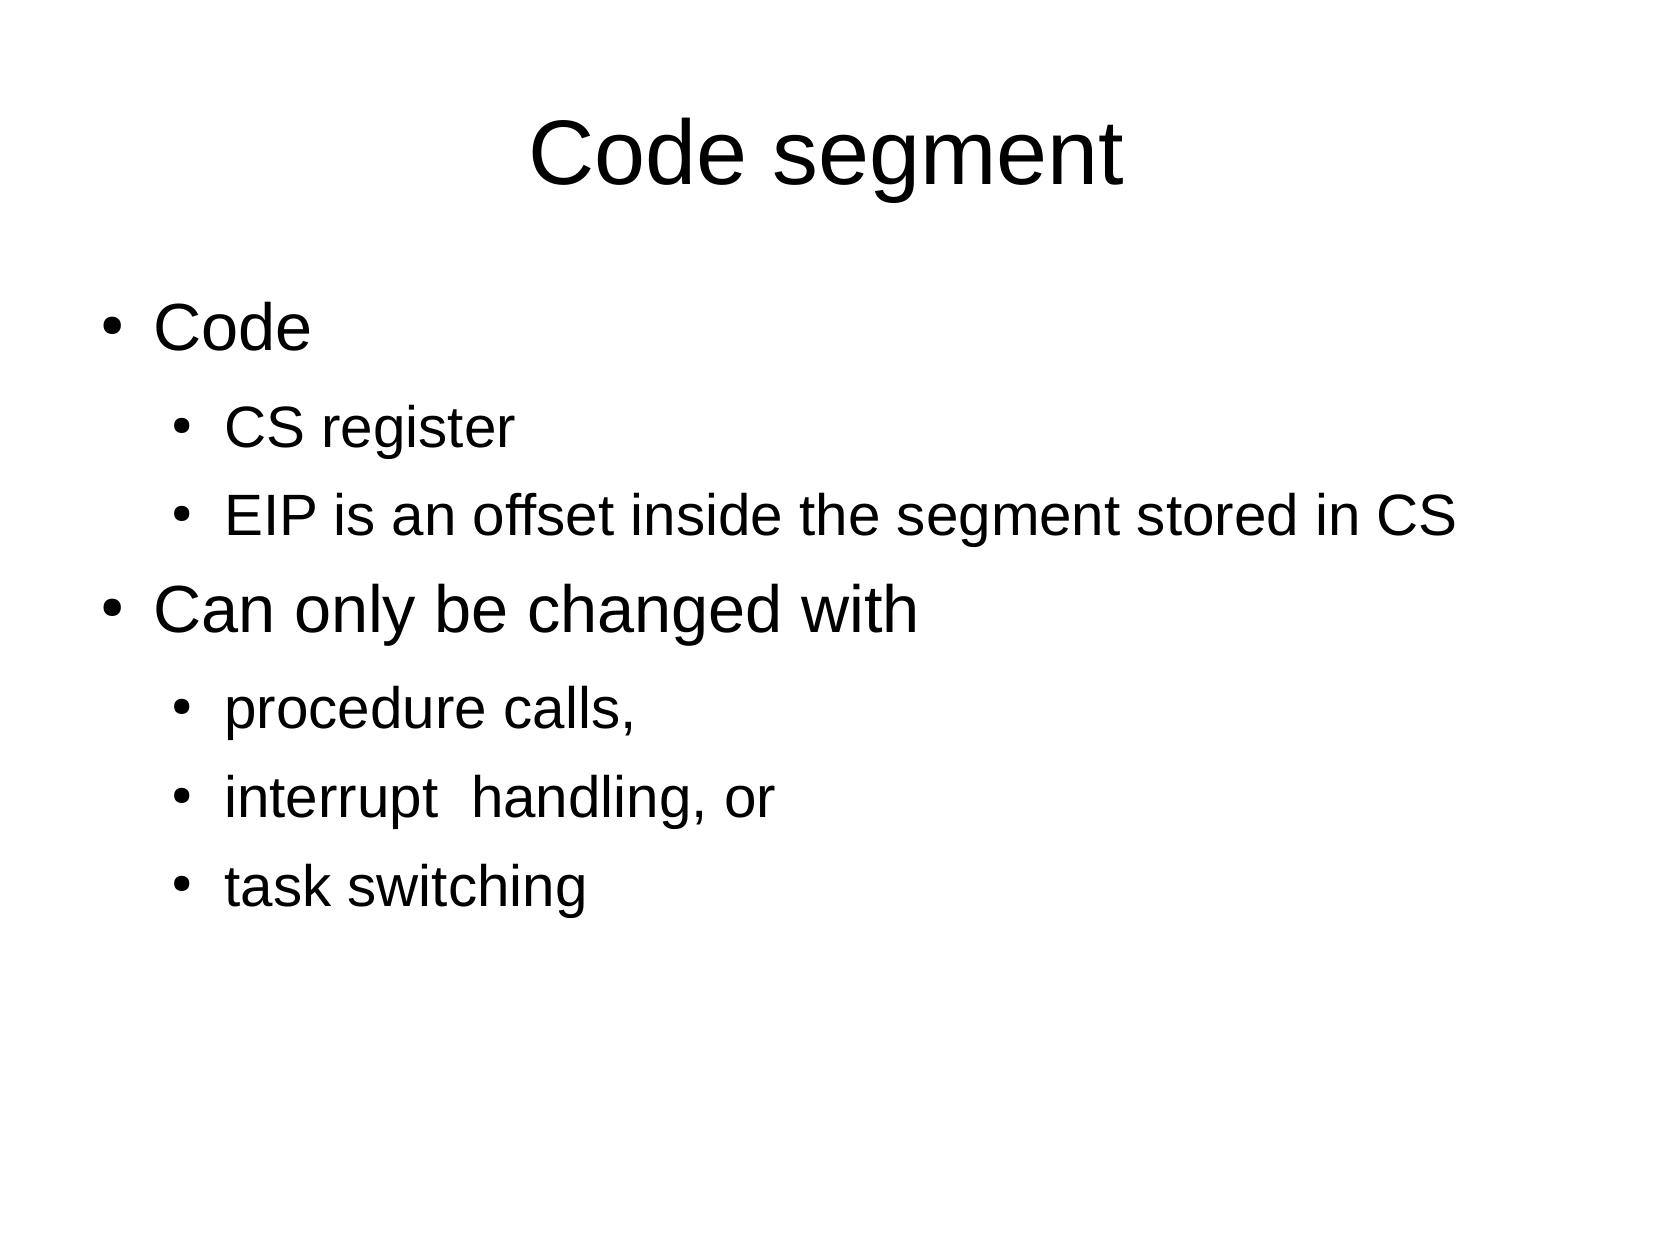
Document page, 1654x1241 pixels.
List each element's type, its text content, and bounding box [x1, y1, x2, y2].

title Code segment [82, 49, 1571, 257]
list Code CS register EIP is an offset inside the segment stored in CS Can only be changed with procedure calls, interrupt handling, or task switching [82, 290, 1571, 1010]
